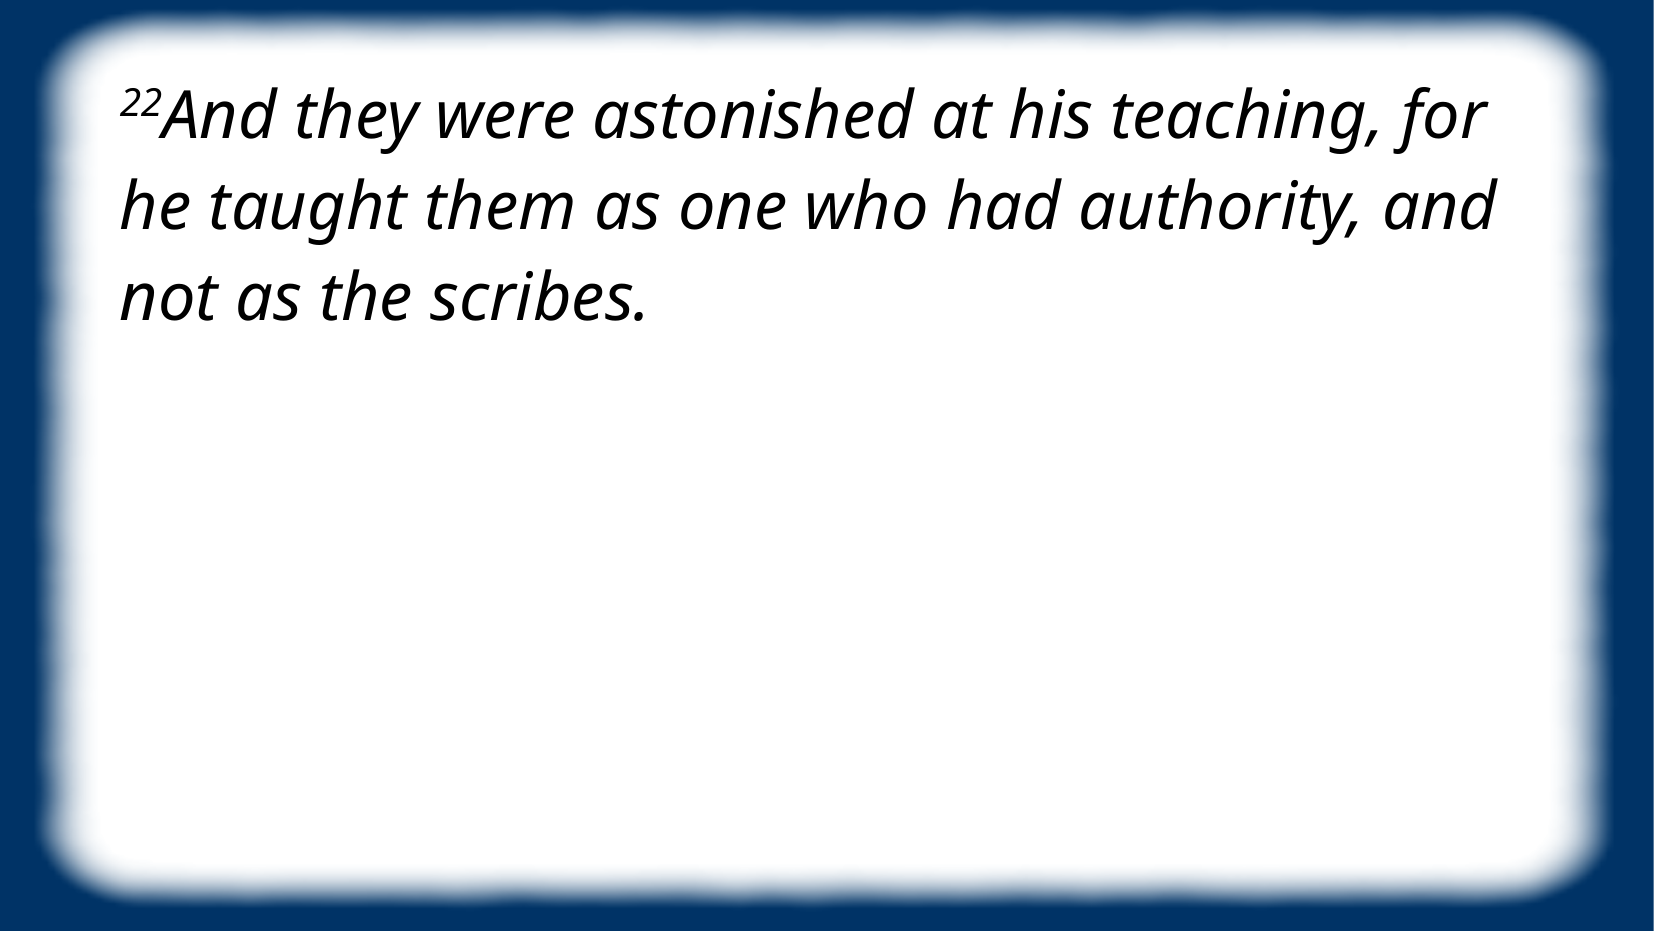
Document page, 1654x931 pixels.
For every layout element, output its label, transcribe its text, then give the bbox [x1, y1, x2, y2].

picture [0, 0, 1654, 931]
text_box 22And they were astonished at his teaching, for he taught them as one who had authority, and not as the scribes. [105, 60, 1546, 353]
